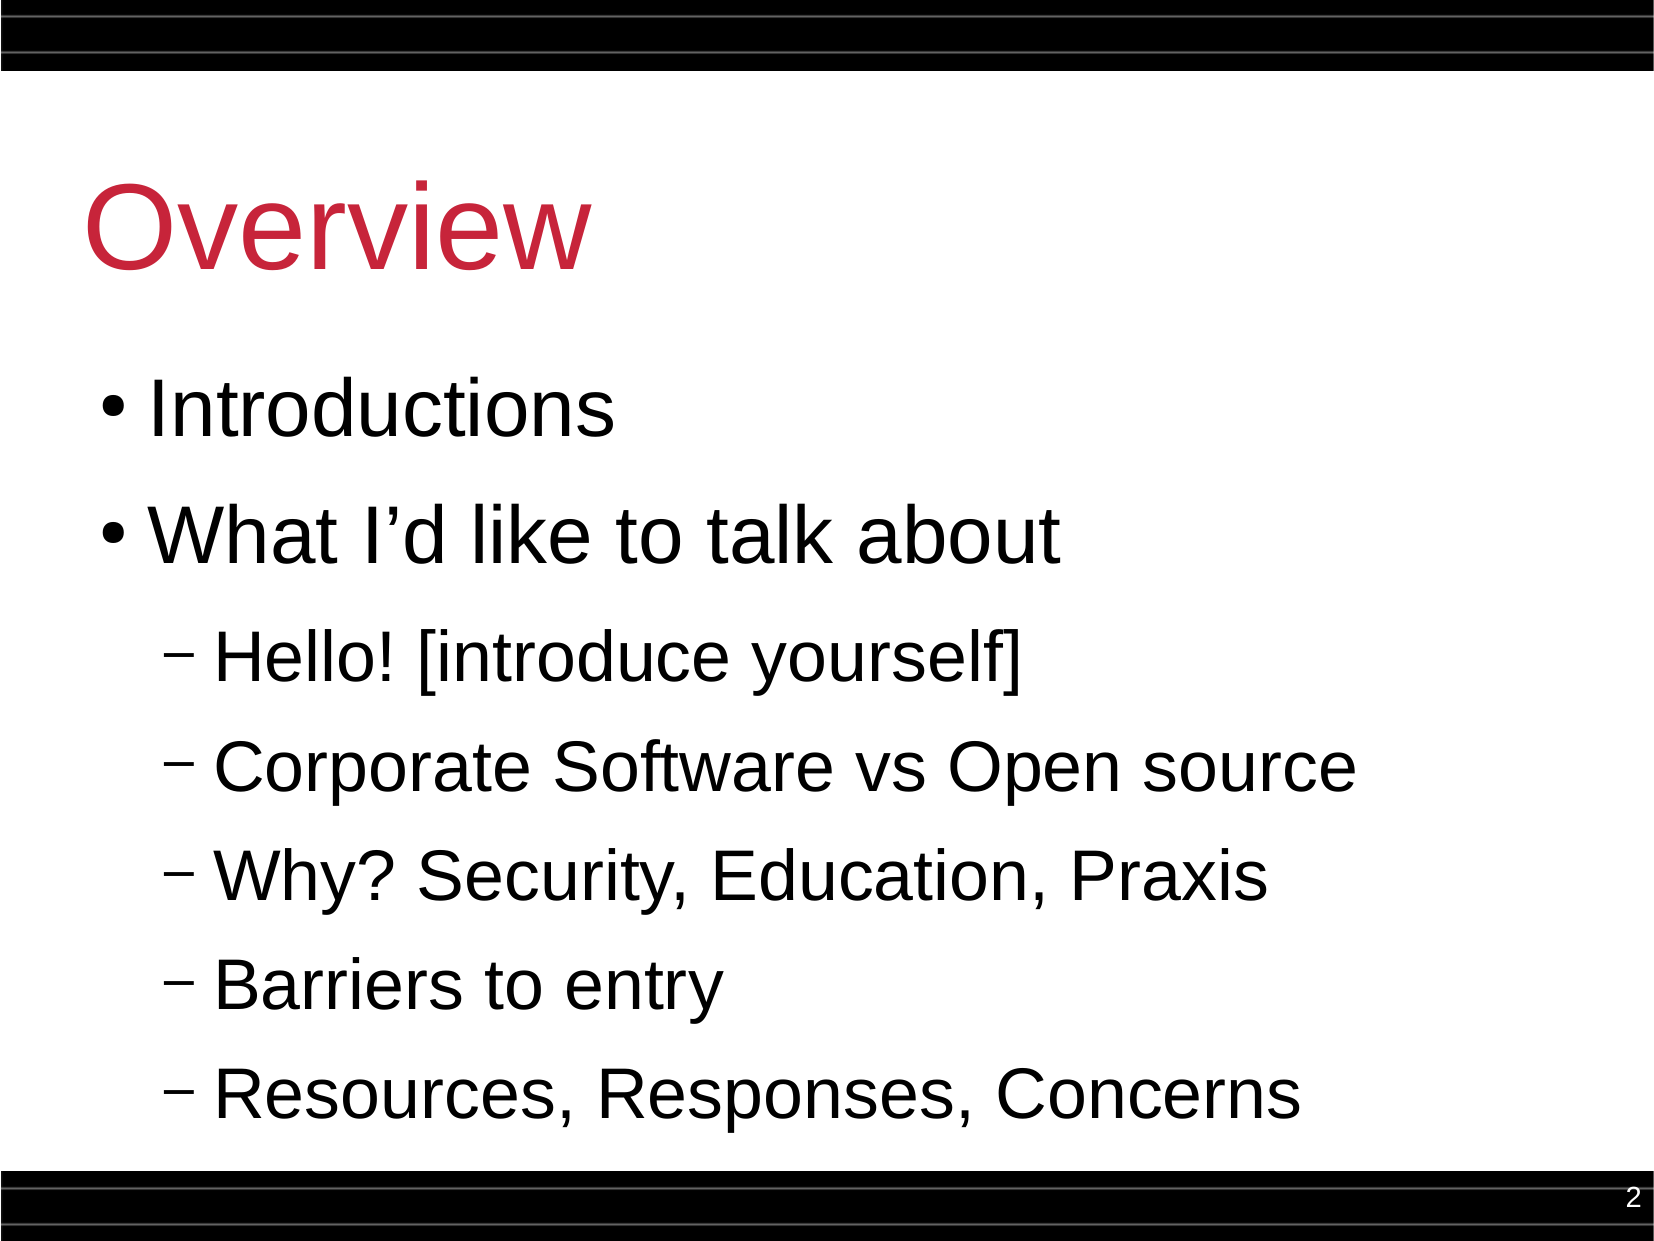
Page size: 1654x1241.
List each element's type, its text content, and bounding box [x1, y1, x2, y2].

list Introductions What I’d like to talk about Hello! [introduce yourself] Corporate Software vs Open source Why? Security, Education, Praxis Barriers to entry Resources, Responses, Concerns [82, 362, 1571, 1134]
title Overview [82, 123, 1571, 331]
picture [1, 1171, 1654, 1241]
picture [1, 0, 1654, 71]
